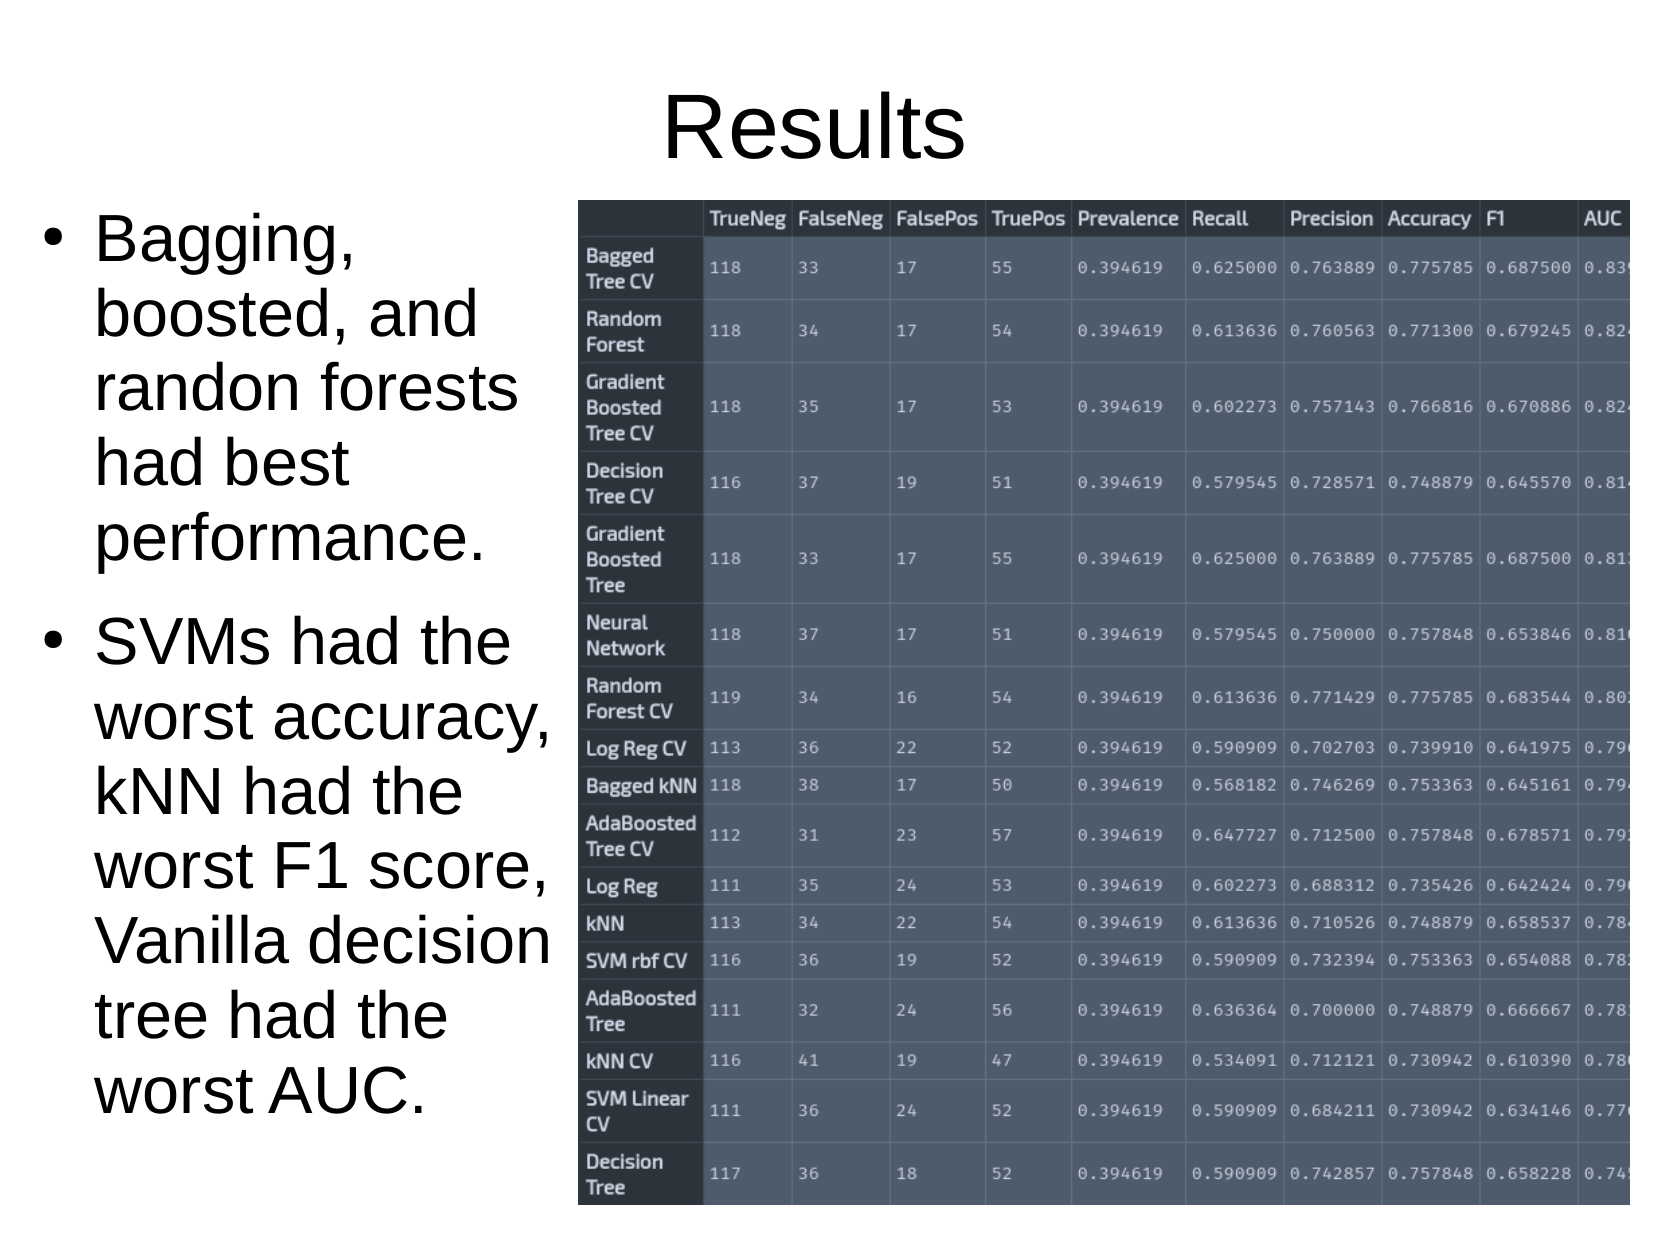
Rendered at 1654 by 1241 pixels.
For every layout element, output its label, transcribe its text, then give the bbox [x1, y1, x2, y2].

title Results [70, 23, 1560, 200]
list Bagging, boosted, and randon forests had best performance. SVMs had the worst accuracy, kNN had the worst F1 score, Vanilla decision tree had the worst AUC. [23, 200, 578, 1205]
picture [578, 200, 1630, 1205]
